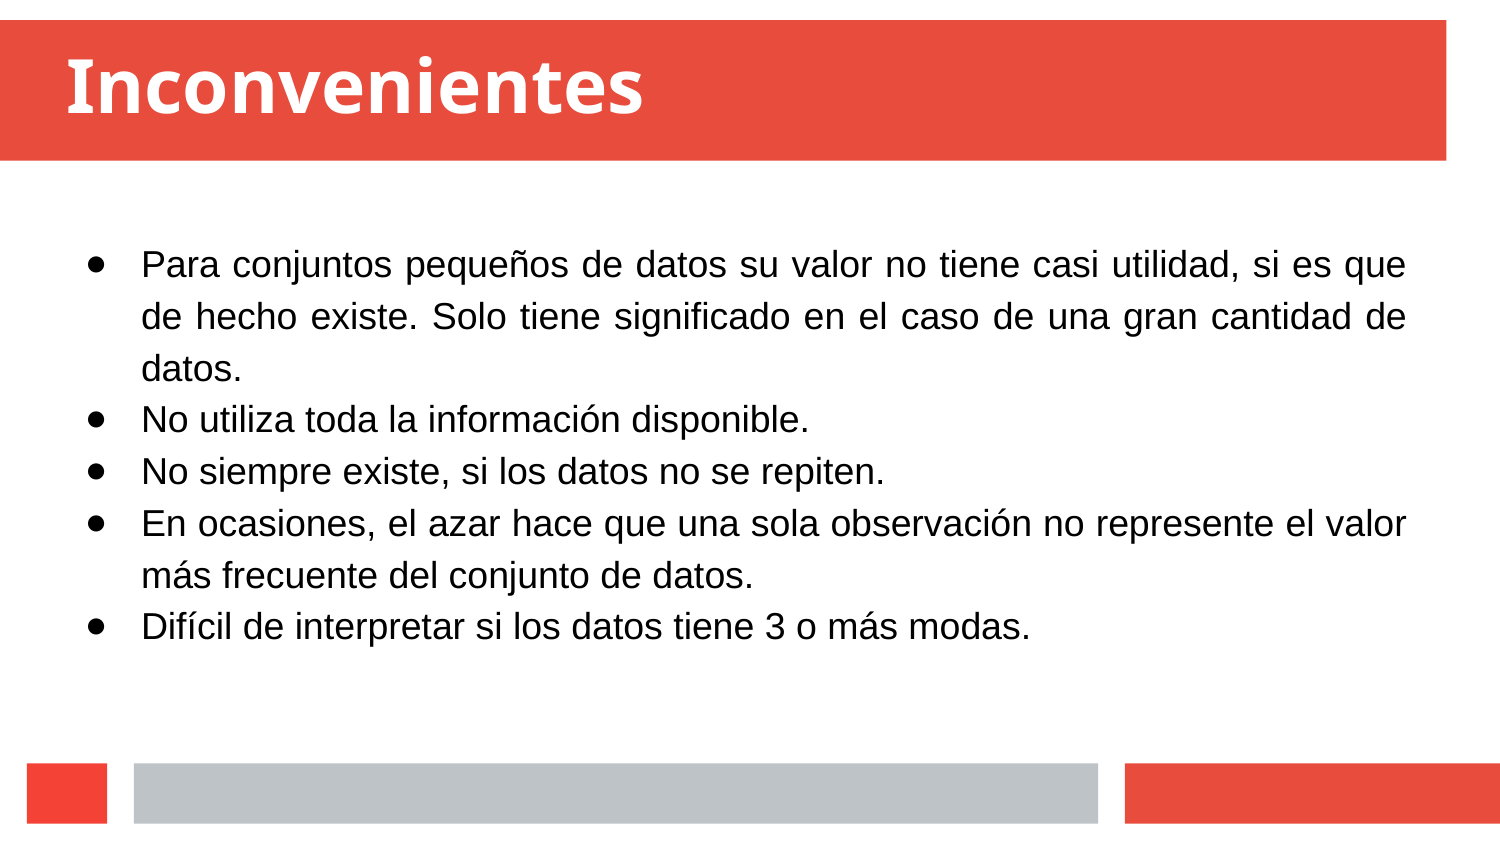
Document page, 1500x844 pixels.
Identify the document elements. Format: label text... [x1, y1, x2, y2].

subtitle Para conjuntos pequeños de datos su valor no tiene casi utilidad, si es que de hecho existe. Solo tiene significado en el caso de una gran cantidad de datos. No utiliza toda la información disponible. No siempre existe, si los datos no se repiten. En ocasiones, el azar hace que una sola observación no represente el valor más frecuente del conjunto de datos. Difícil de interpretar si los datos tiene 3 o más modas. [53, 220, 1420, 744]
title Inconvenientes [53, 40, 1447, 141]
